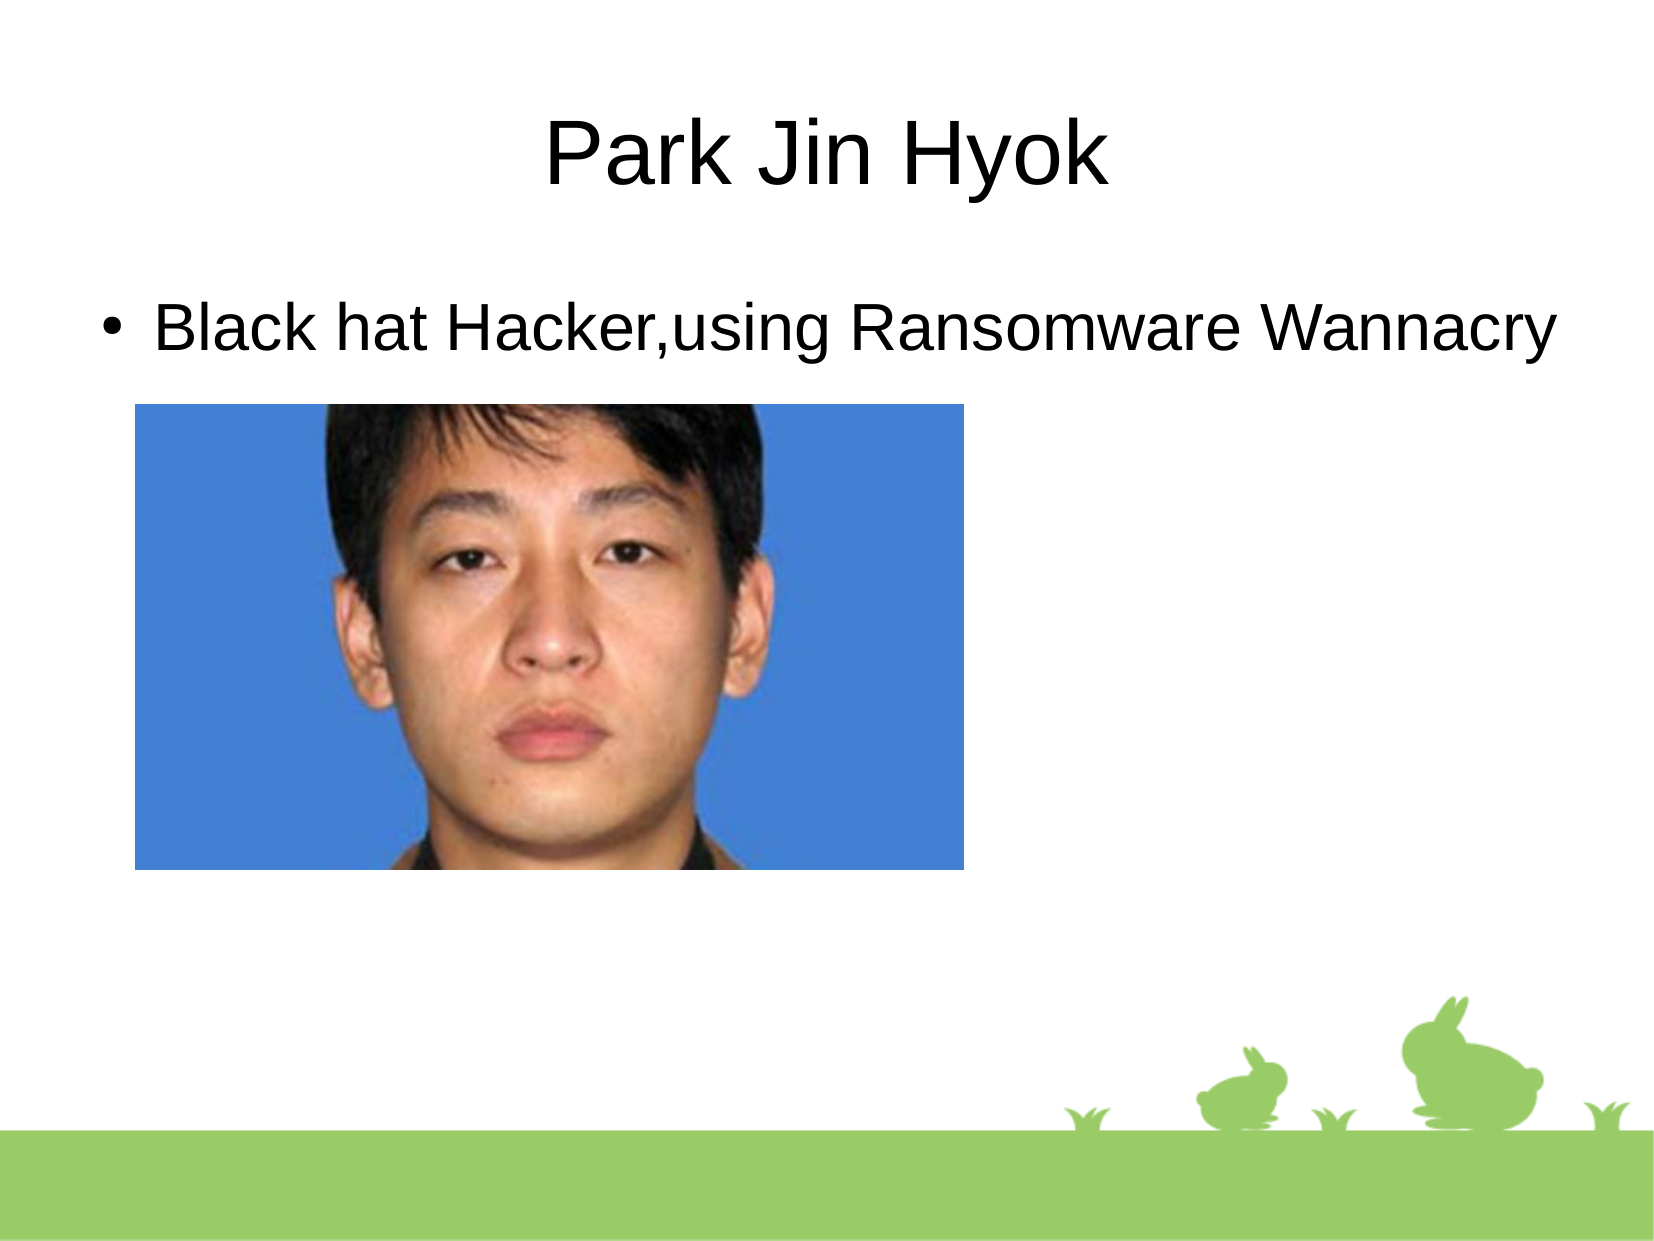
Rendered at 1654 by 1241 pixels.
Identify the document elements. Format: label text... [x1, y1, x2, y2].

title Park Jin Hyok [82, 49, 1571, 257]
picture [0, 0, 1654, 1241]
list Black hat Hacker,using Ransomware Wannacry [82, 290, 1571, 1010]
